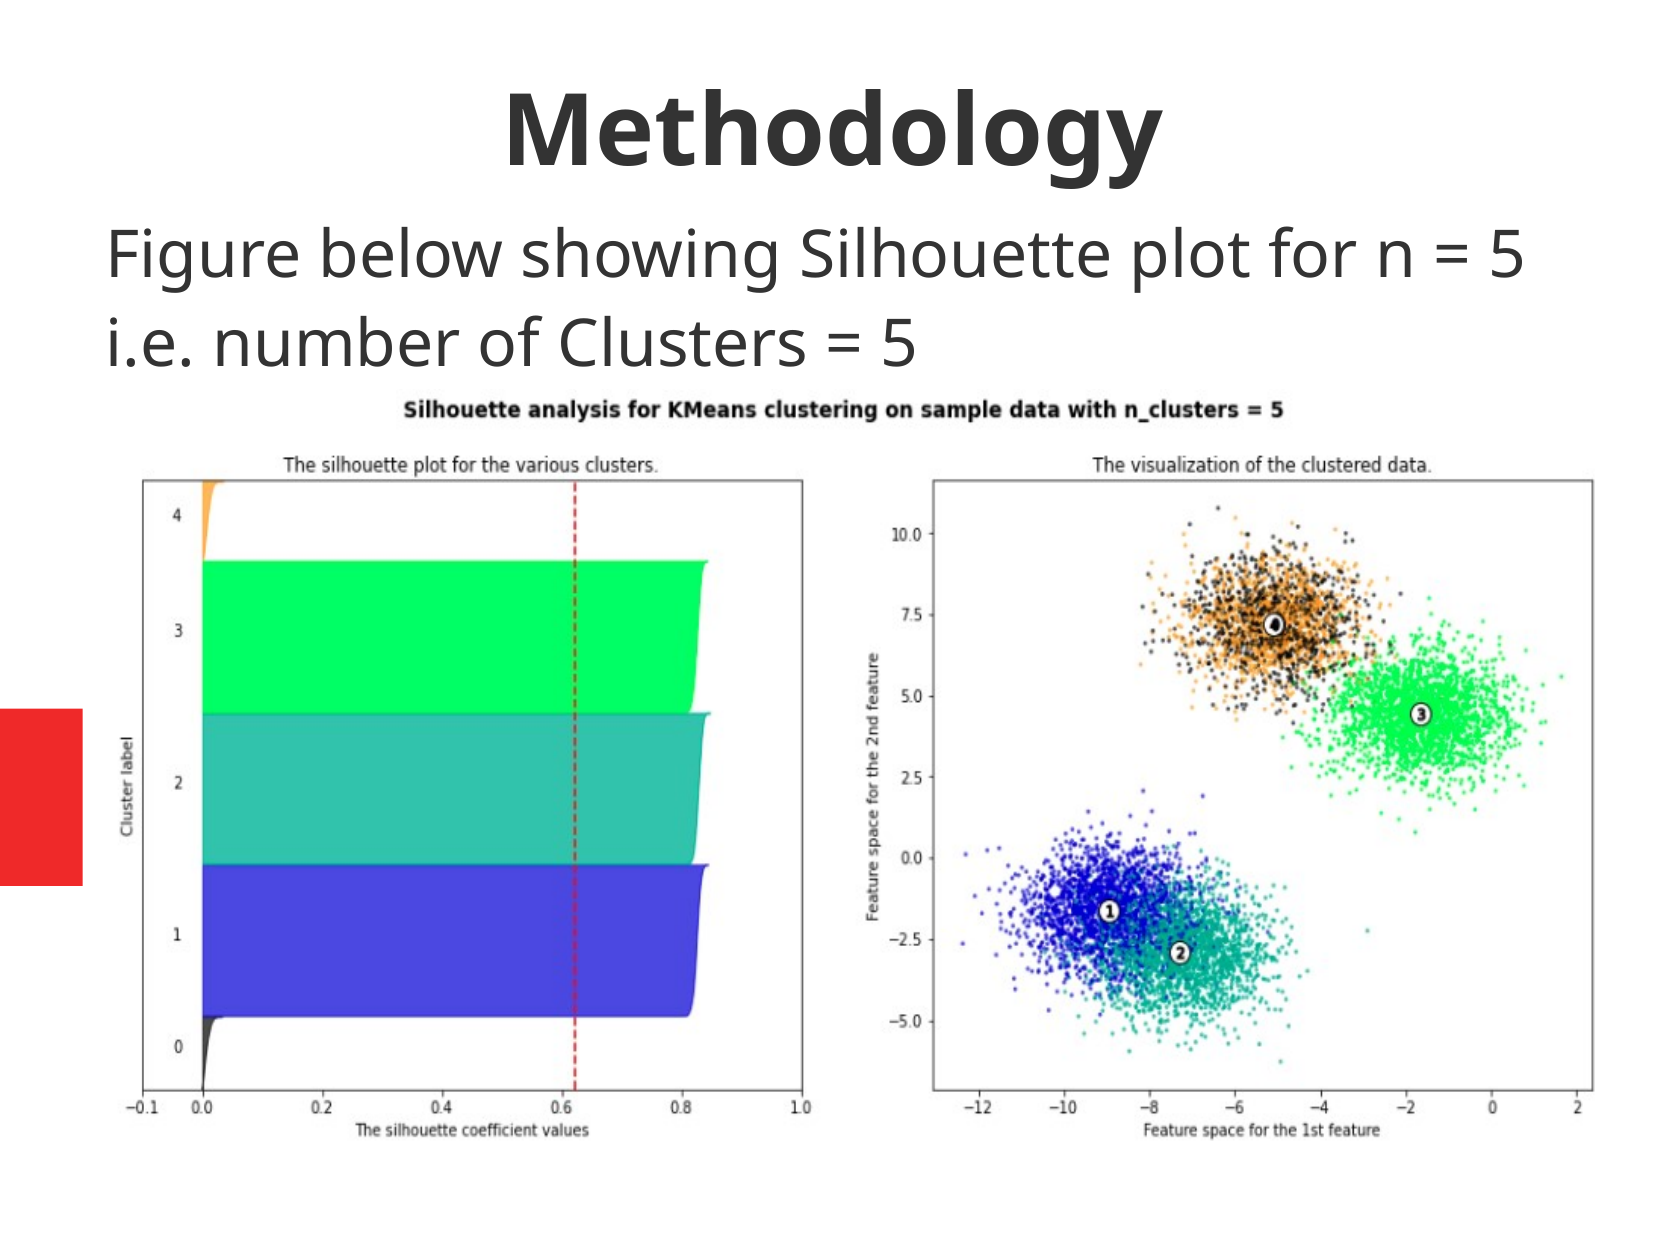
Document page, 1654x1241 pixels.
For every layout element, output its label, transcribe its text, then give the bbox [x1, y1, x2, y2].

picture [94, 389, 1619, 1149]
title Methodology [129, 47, 1536, 206]
list Figure below showing Silhouette plot for n = 5 i.e. number of Clusters = 5 [59, 206, 1619, 390]
